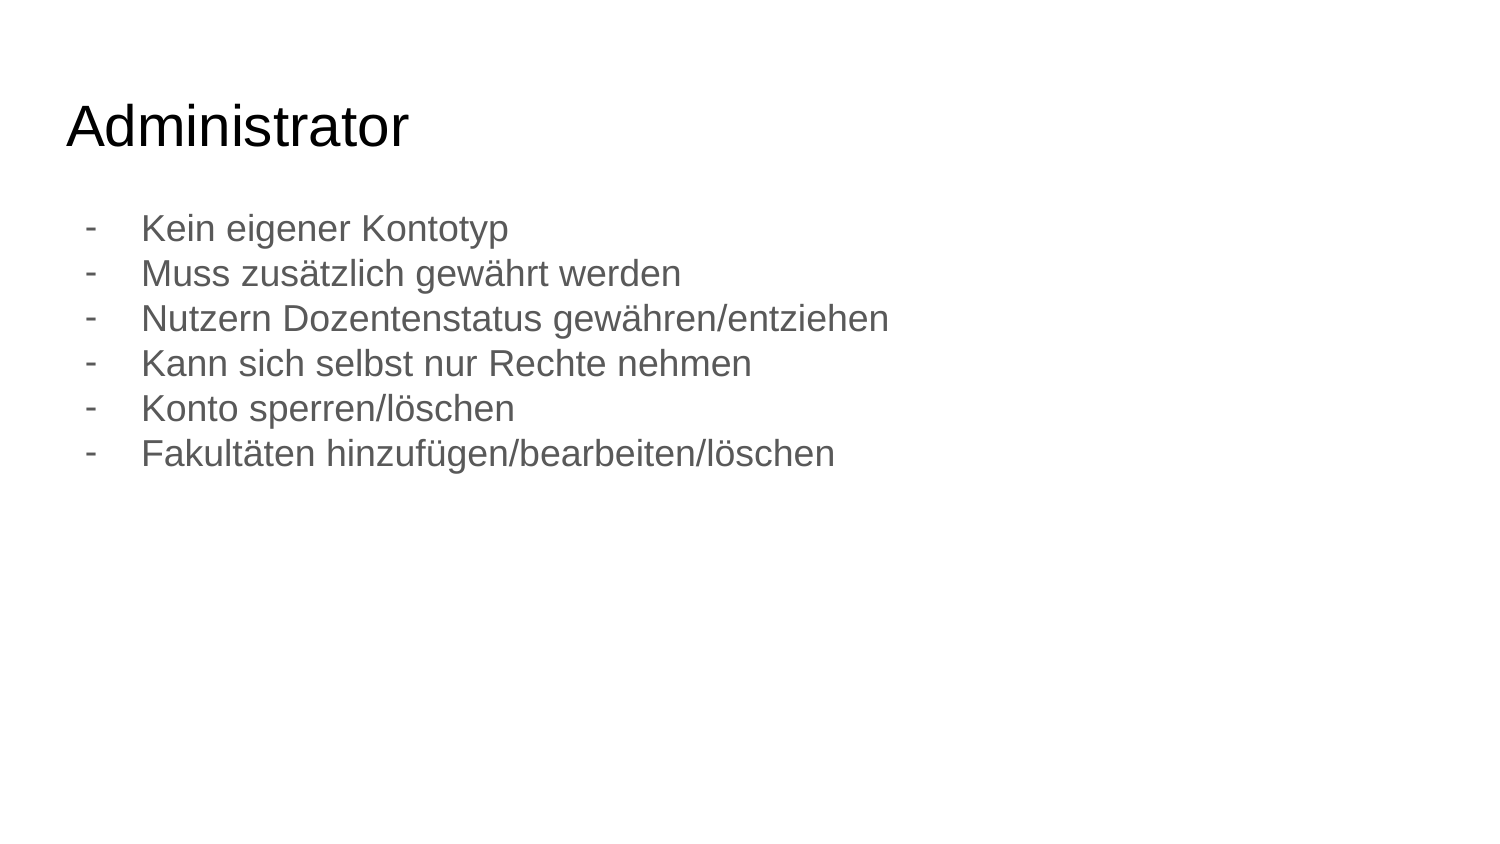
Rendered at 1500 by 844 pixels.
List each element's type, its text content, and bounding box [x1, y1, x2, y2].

list Kein eigener Kontotyp Muss zusätzlich gewährt werden Nutzern Dozentenstatus gewähren/entziehen Kann sich selbst nur Rechte nehmen Konto sperren/löschen Fakultäten hinzufügen/bearbeiten/löschen [51, 189, 1449, 750]
title Administrator [51, 72, 1449, 167]
